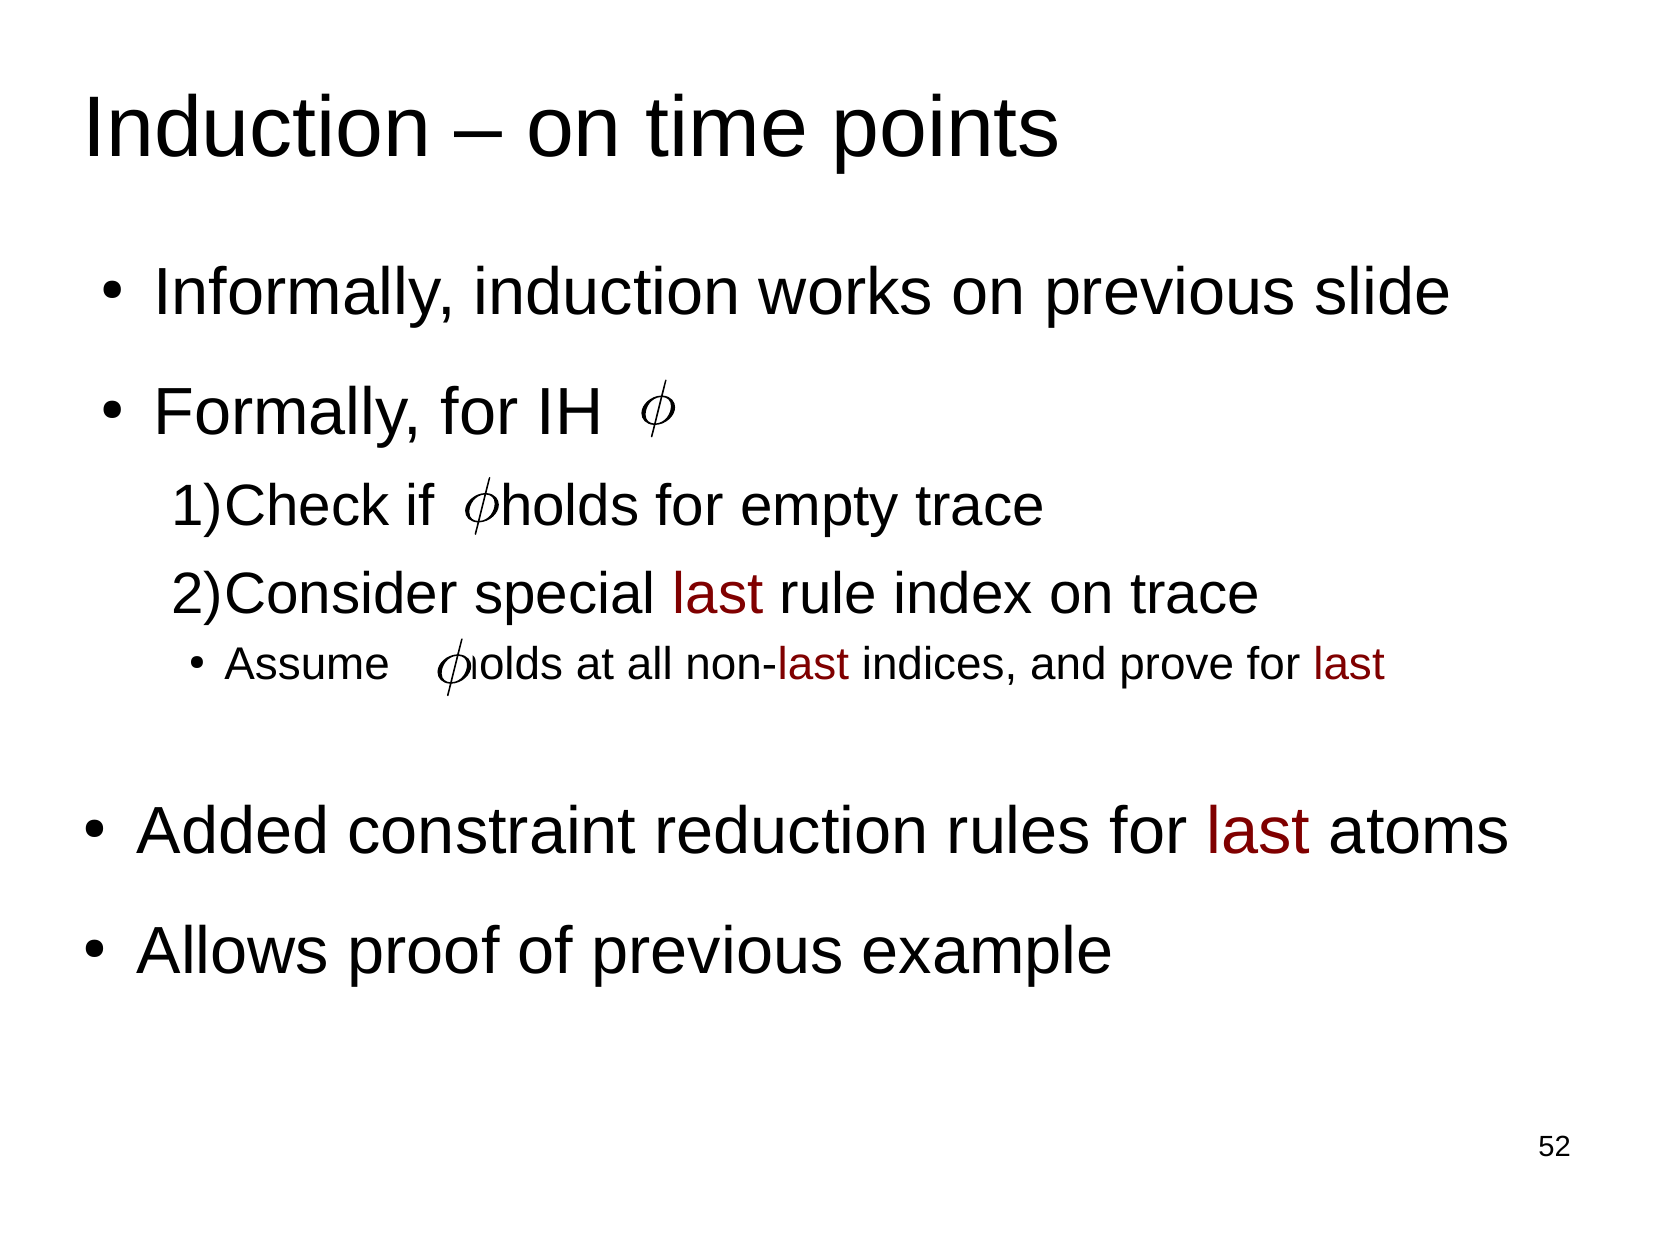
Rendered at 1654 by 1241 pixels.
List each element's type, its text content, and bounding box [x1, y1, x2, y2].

list Informally, induction works on previous slide Formally, for IH Check if holds for empty trace Consider special last rule index on trace Assume holds at all non-last indices, and prove for last Added constraint reduction rules for last atoms Allows proof of previous example [82, 253, 1571, 1118]
text_box [434, 638, 473, 697]
text_box [638, 379, 677, 438]
title Induction – on time points [82, 49, 1571, 204]
text_box [461, 476, 501, 535]
